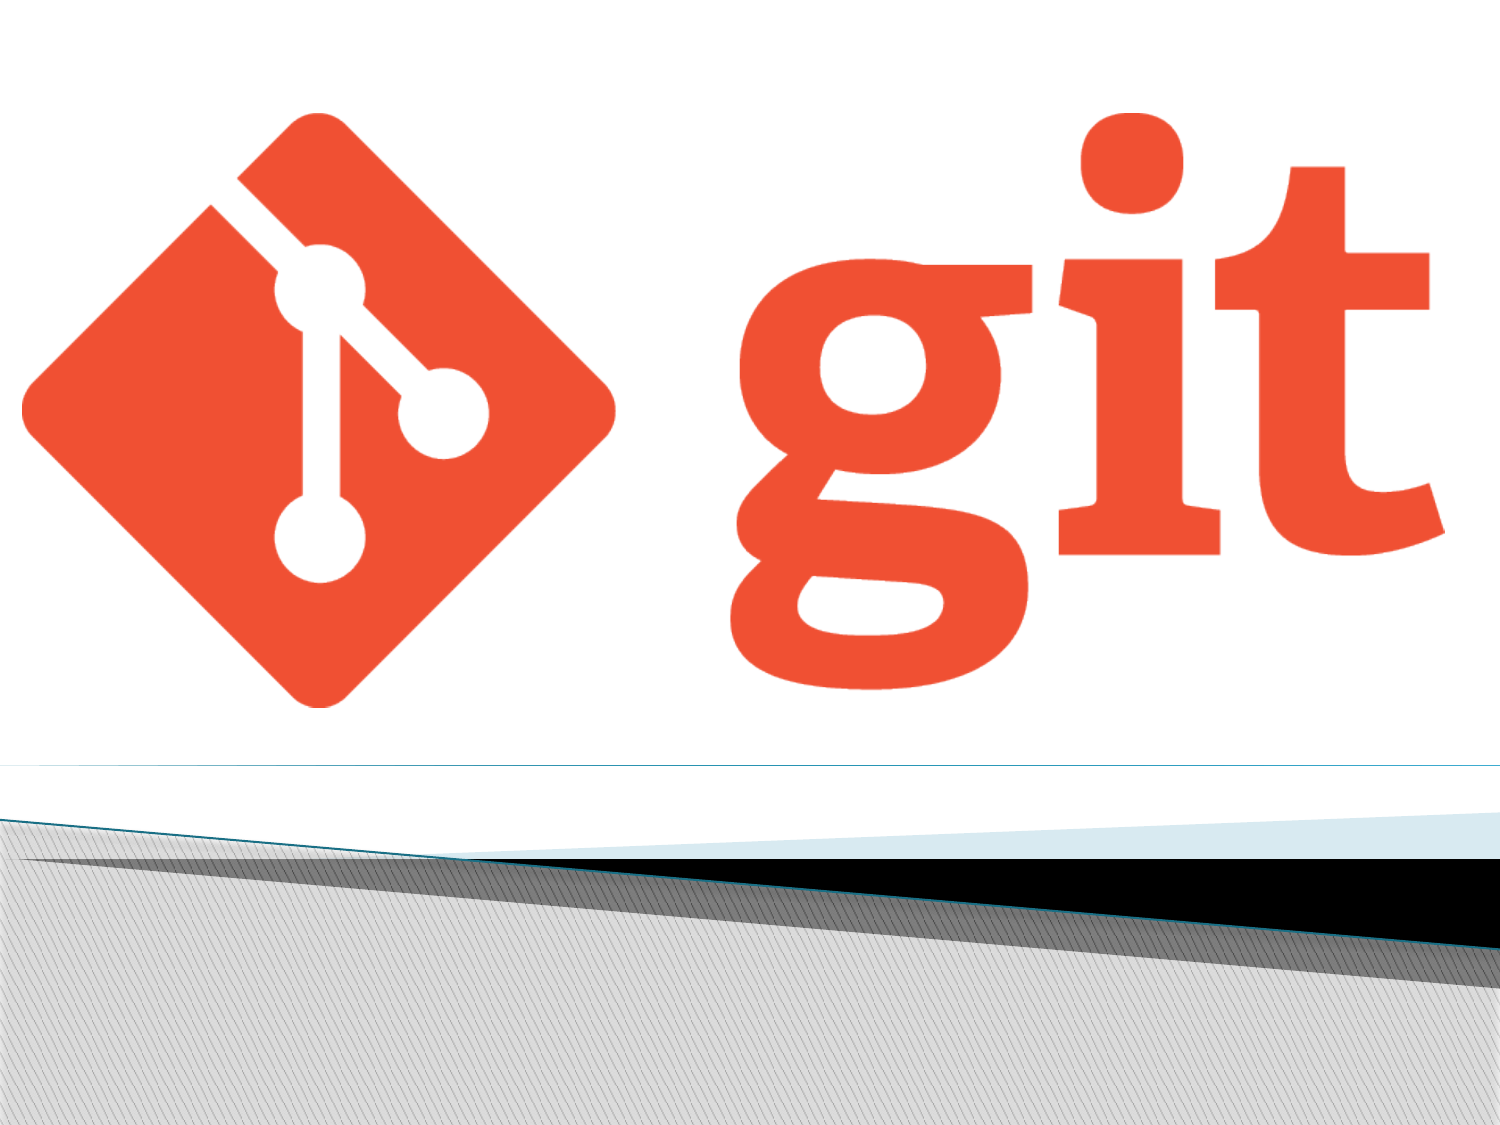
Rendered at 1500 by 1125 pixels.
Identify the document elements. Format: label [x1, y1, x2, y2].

picture [5, 859, 1500, 989]
picture [22, 113, 1445, 708]
